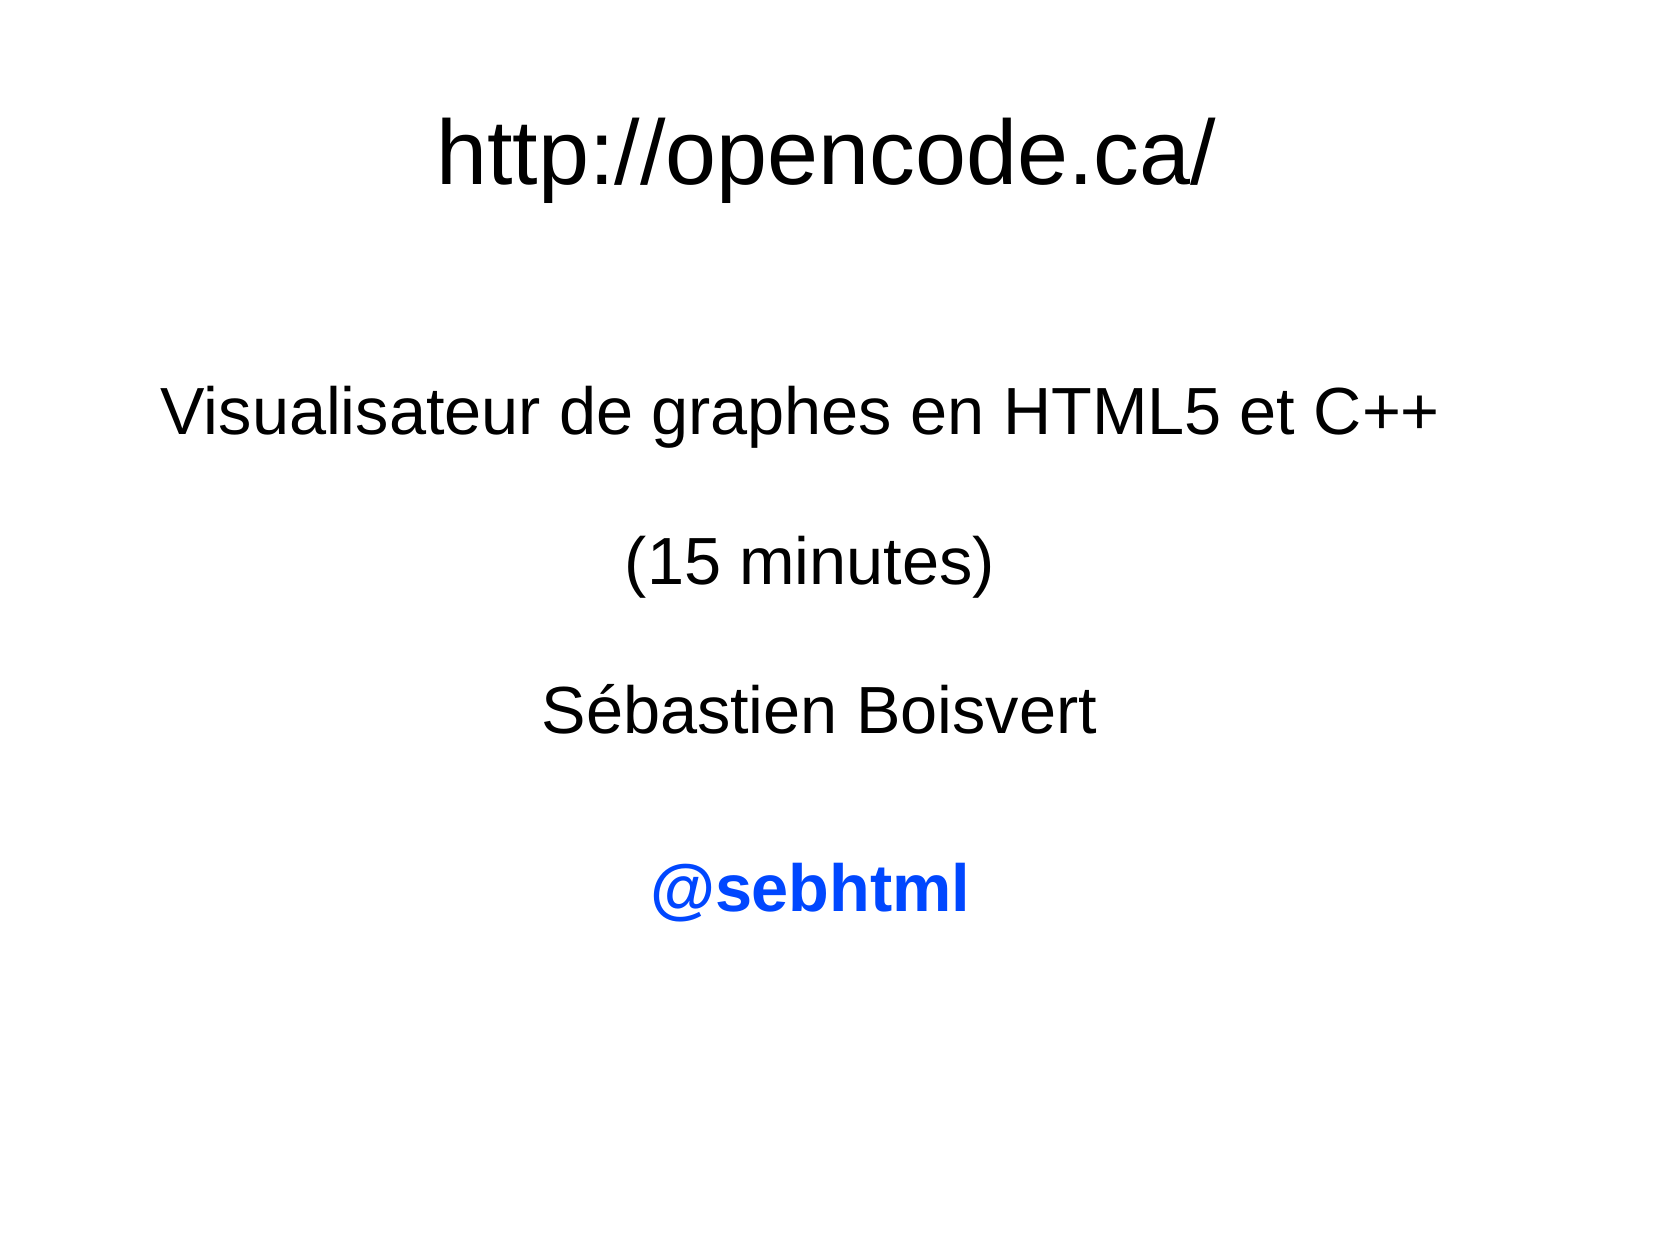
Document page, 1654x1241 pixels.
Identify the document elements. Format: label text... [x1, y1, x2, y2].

subtitle Visualisateur de graphes en HTML5 et C++ (15 minutes) Sébastien Boisvert @sebhtml [82, 290, 1538, 1010]
title http://opencode.ca/ [82, 49, 1571, 257]
